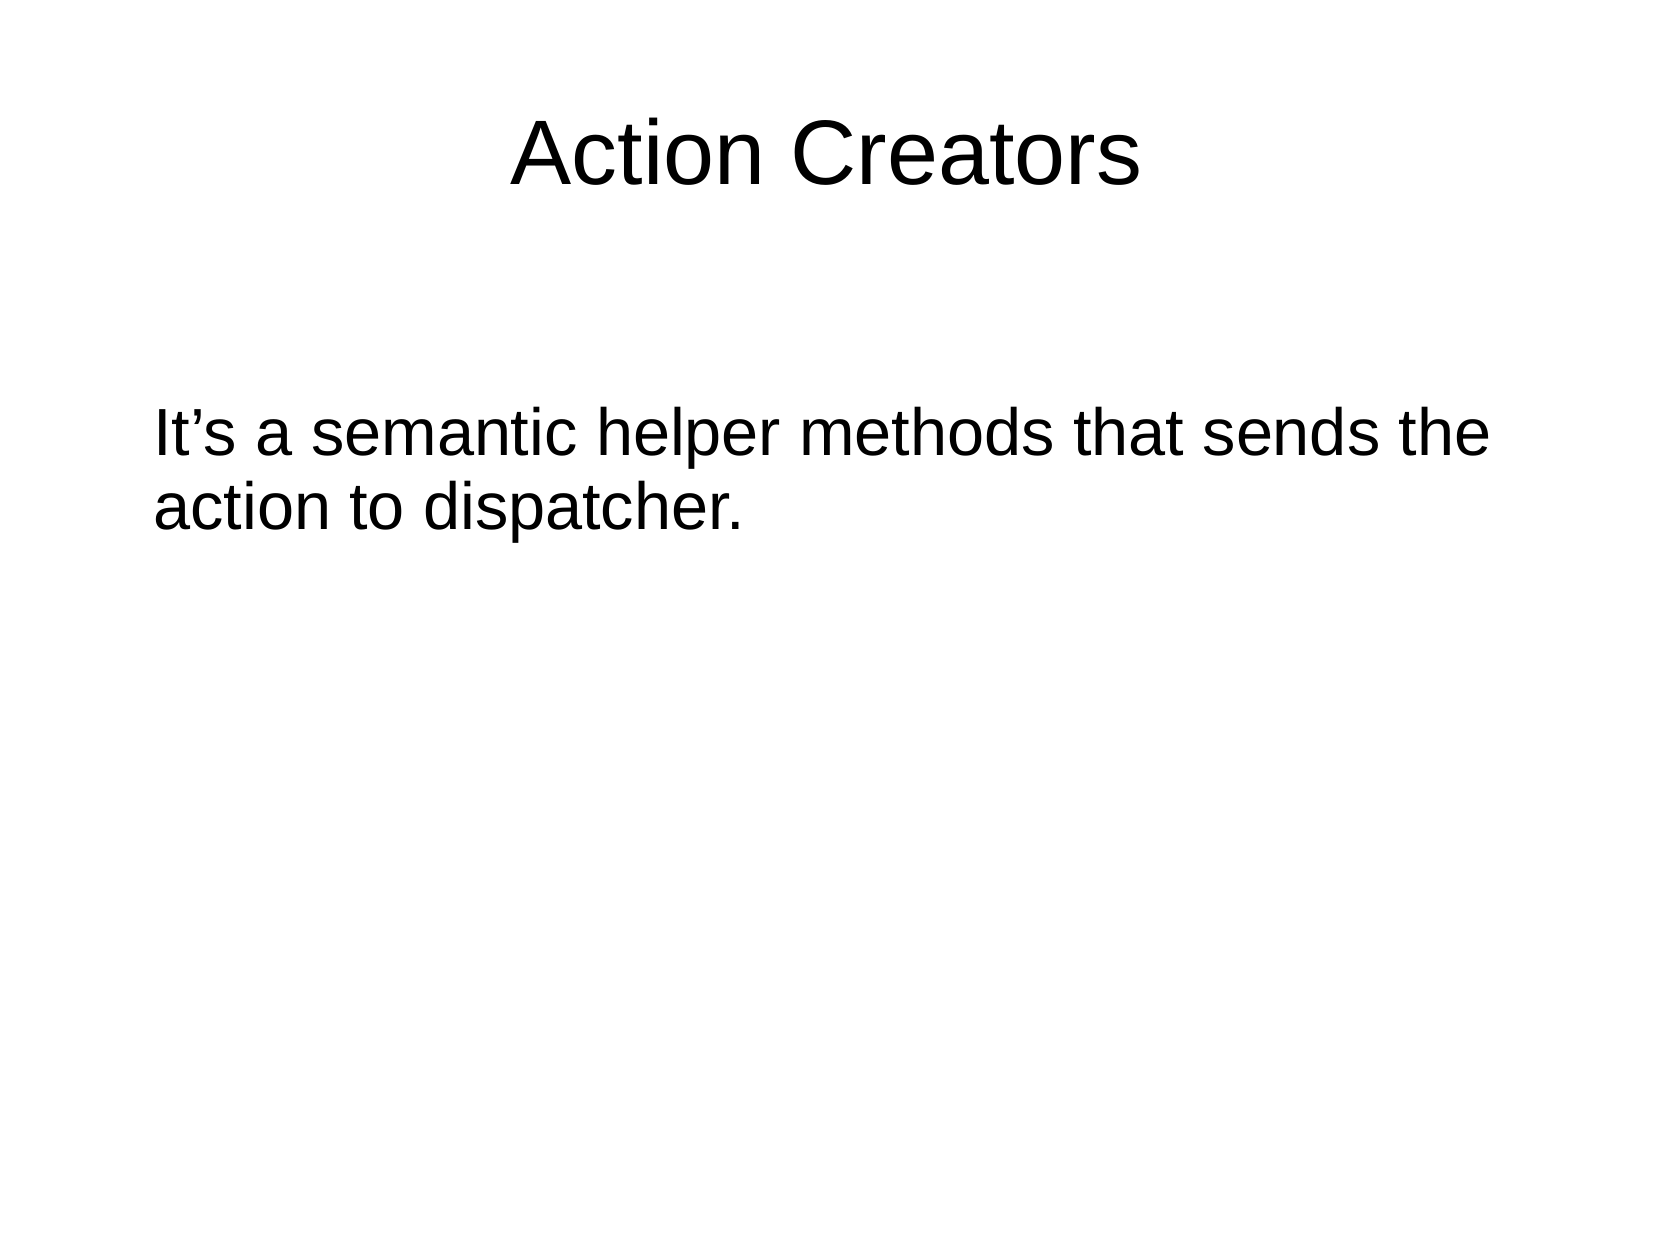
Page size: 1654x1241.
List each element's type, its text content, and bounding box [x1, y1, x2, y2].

list It’s a semantic helper methods that sends the action to dispatcher. [82, 290, 1571, 1010]
title Action Creators [82, 49, 1571, 257]
